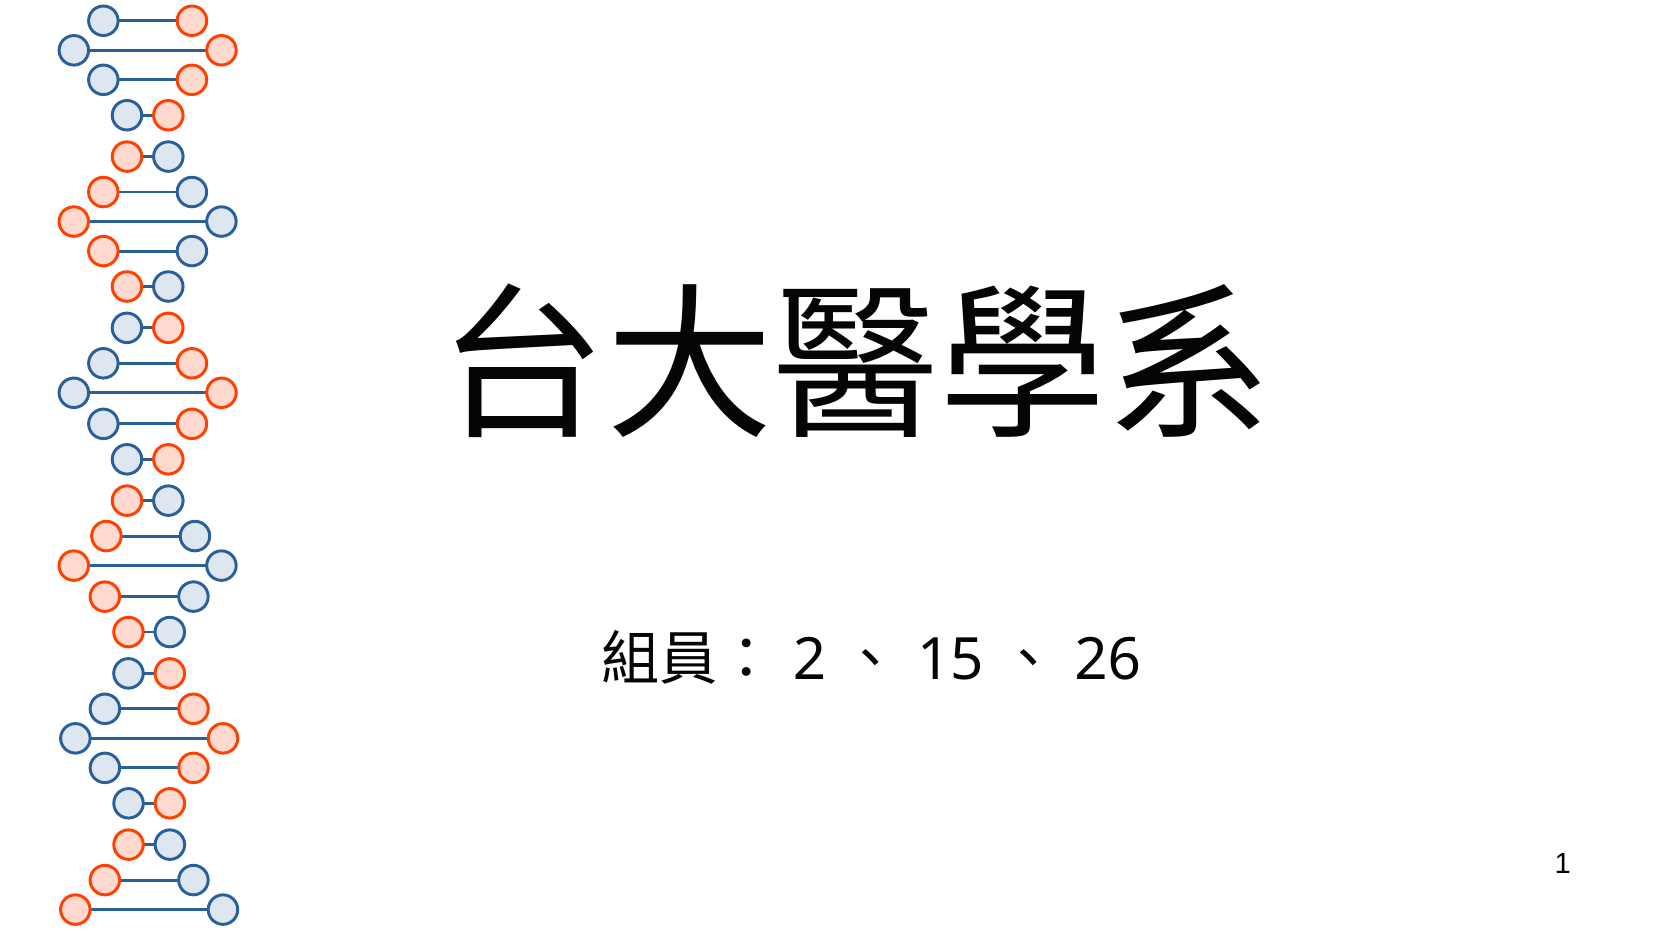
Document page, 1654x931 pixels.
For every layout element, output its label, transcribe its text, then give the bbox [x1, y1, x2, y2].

title 組員：2、15、26 [442, 561, 1300, 749]
title 台大醫學系 [0, 23, 1654, 680]
